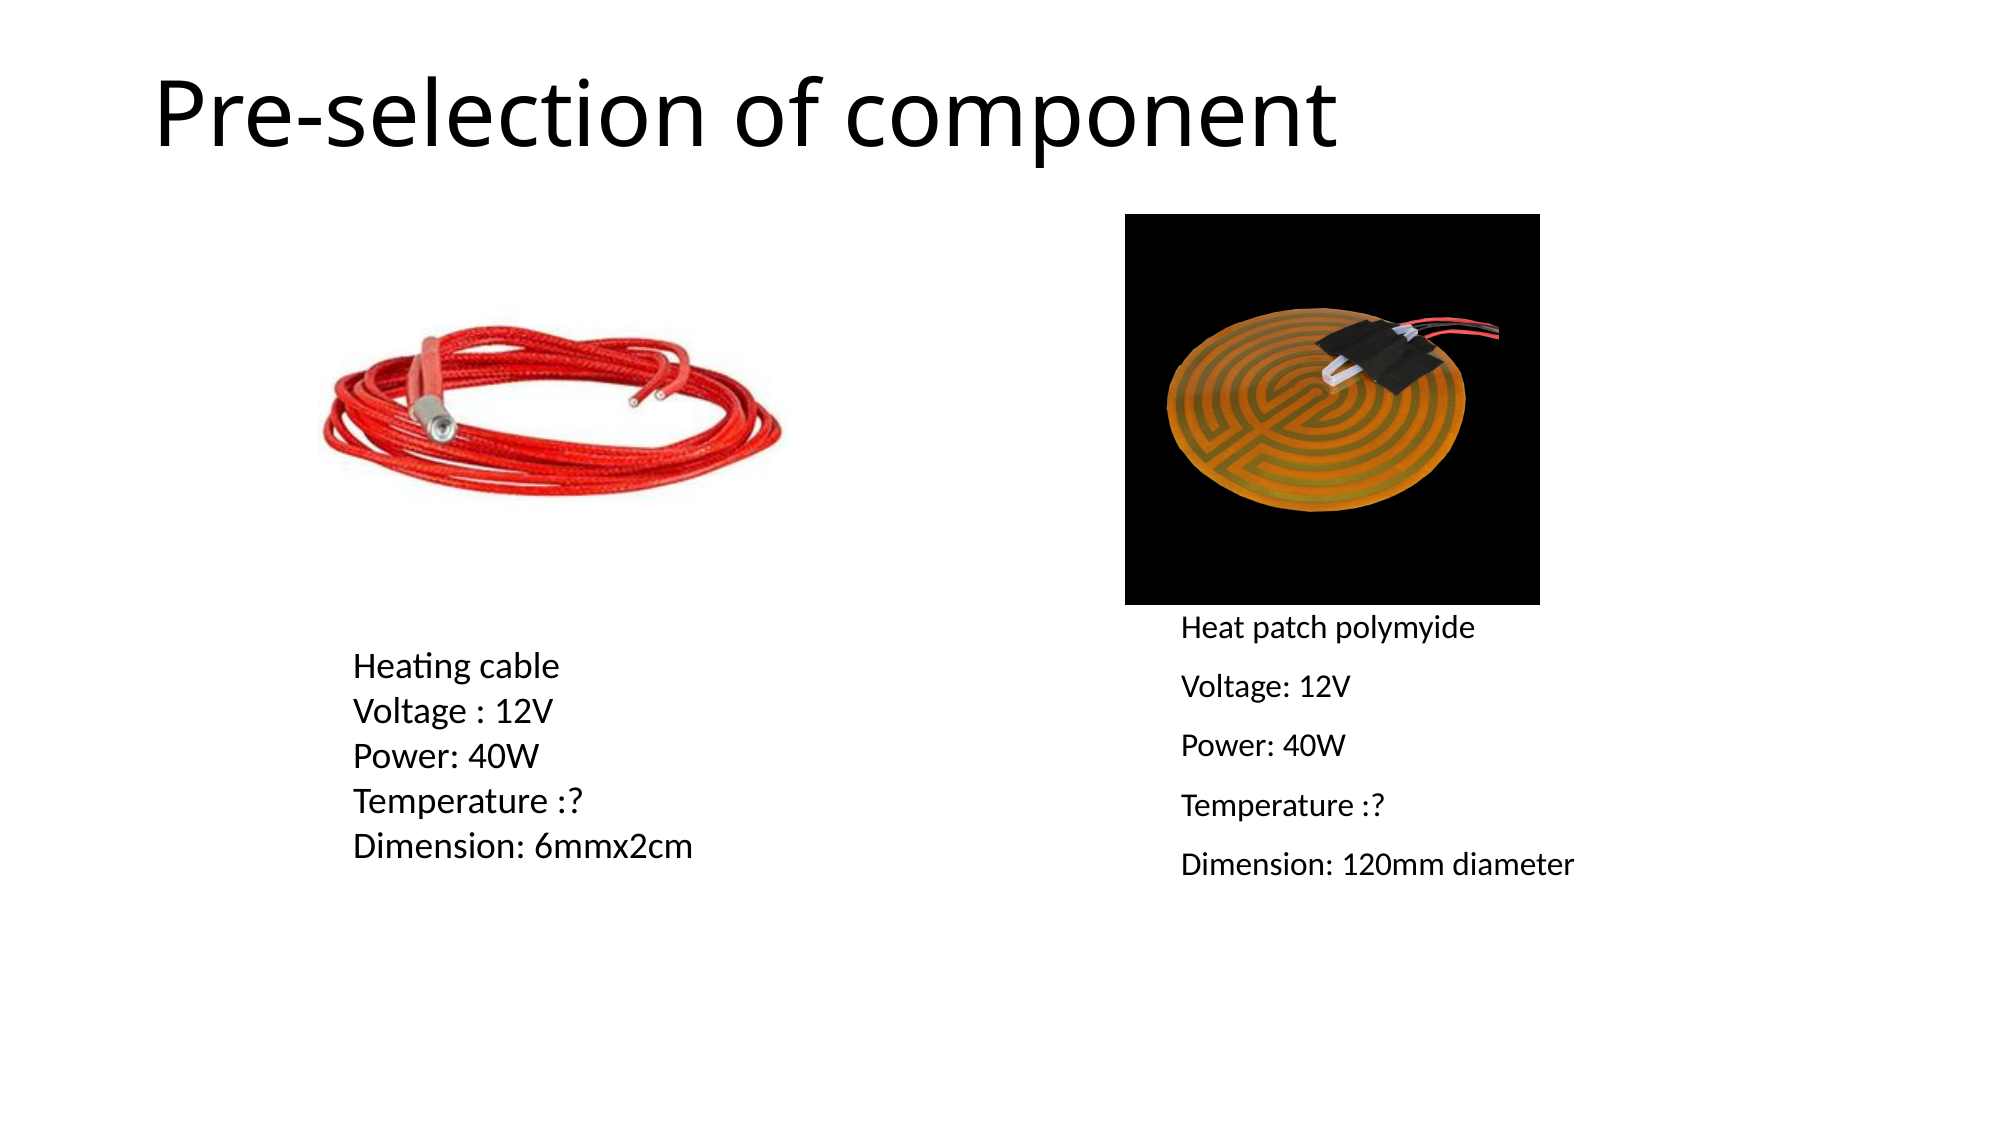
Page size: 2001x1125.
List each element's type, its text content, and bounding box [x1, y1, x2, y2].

text_box Heating cable Voltage : 12V Power: 40W Temperature :? Dimension: 6mmx2cm [338, 646, 709, 874]
list Heat patch polymyide Voltage: 12V Power: 40W Temperature :? Dimension: 120mm diameter [1110, 614, 1634, 1055]
title Pre-selection of component [137, 59, 1863, 278]
picture [1125, 214, 1540, 605]
picture [318, 177, 788, 646]
